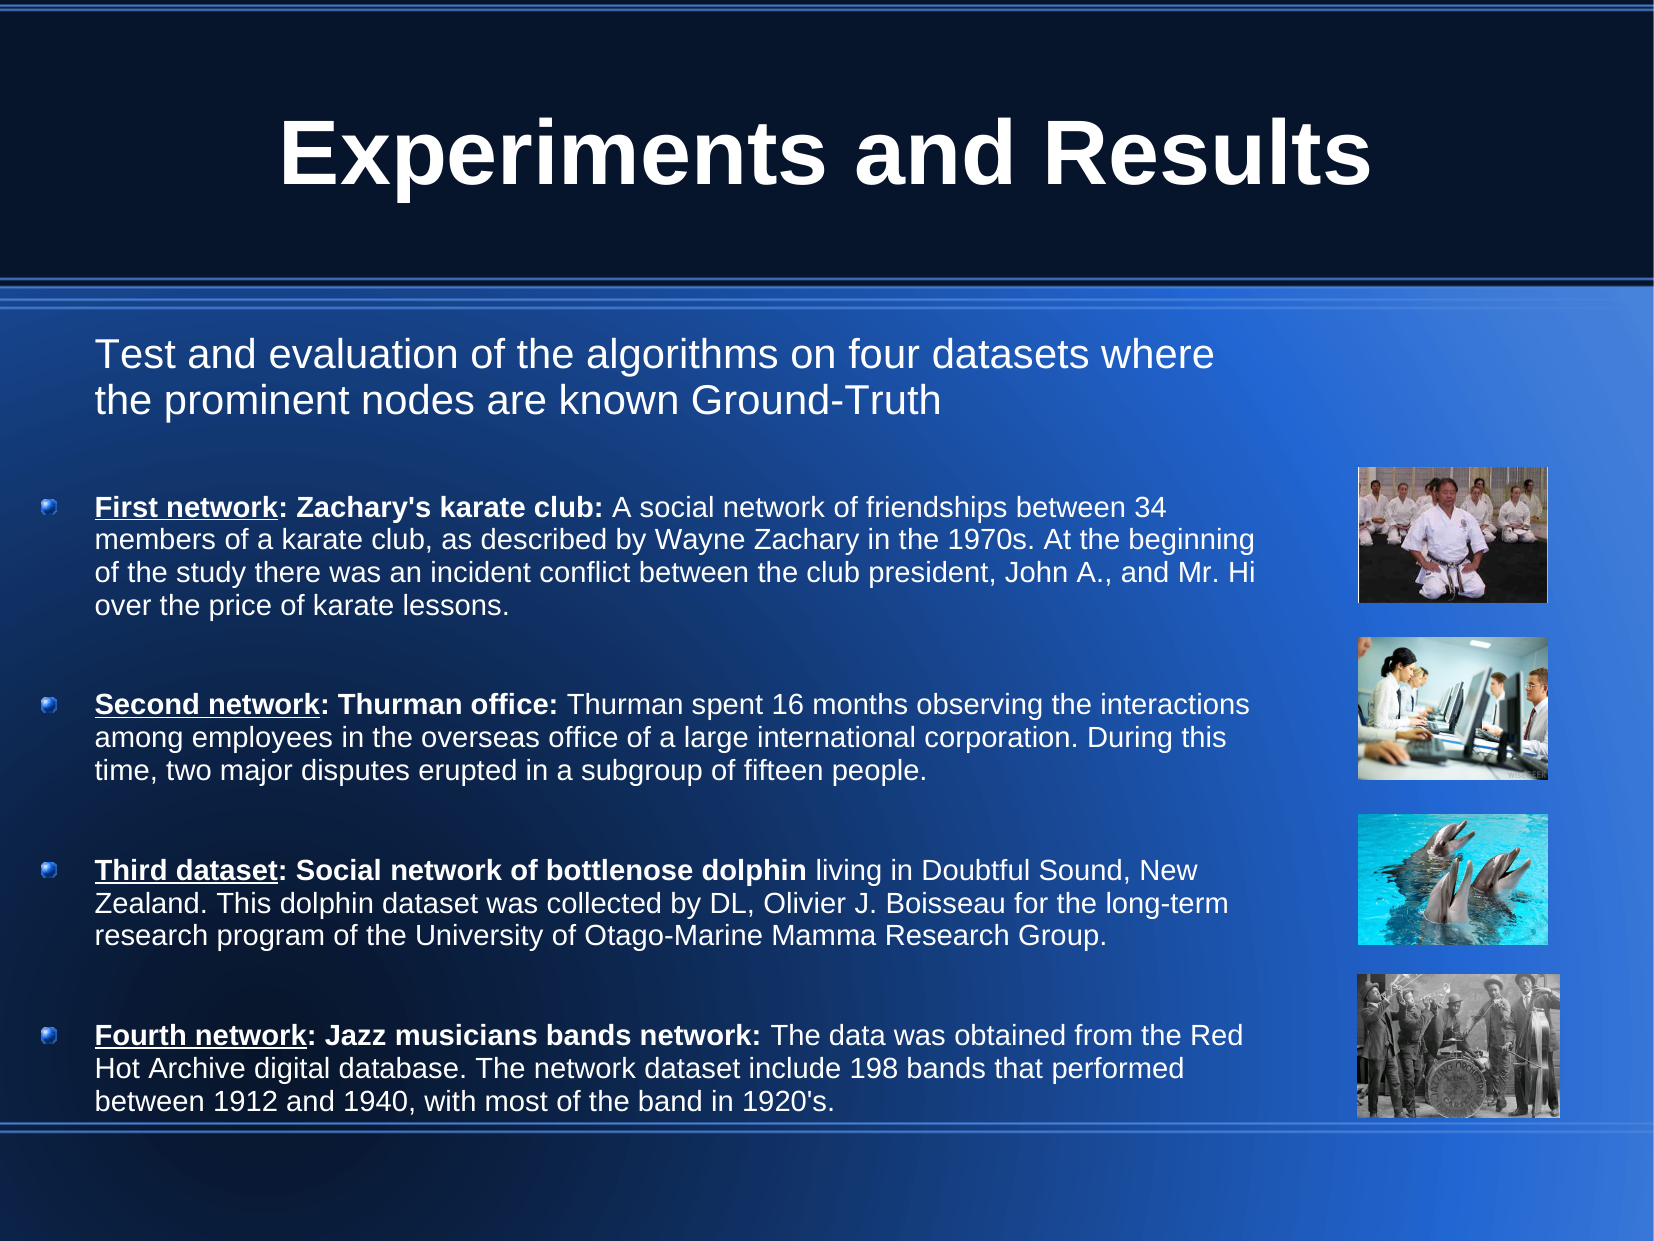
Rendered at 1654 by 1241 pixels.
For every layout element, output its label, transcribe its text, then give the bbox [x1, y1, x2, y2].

picture [0, 0, 1654, 1241]
title Experiments and Results [82, 49, 1571, 257]
list Test and evaluation of the algorithms on four datasets where the prominent nodes are known Ground-Truth First network: Zachary's karate club: A social network of friendships between 34 members of a karate club, as described by Wayne Zachary in the 1970s. At the beginning of the study there was an incident conflict between the club president, John A., and Mr. Hi over the price of karate lessons. Second network: Thurman office: Thurman spent 16 months observing the interactions among employees in the overseas office of a large international corporation. During this time, two major disputes erupted in a subgroup of fifteen people. Third dataset: Social network of bottlenose dolphin living in Doubtful Sound, New Zealand. This dolphin dataset was collected by DL, Olivier J. Boisseau for the long-term research program of the University of Otago-Marine Mamma Research Group. Fourth network: Jazz musicians bands network: The data was obtained from the Red Hot Archive digital database. The network dataset include 198 bands that performed between 1912 and 1940, with most of the band in 1920's. [23, 330, 1276, 1118]
